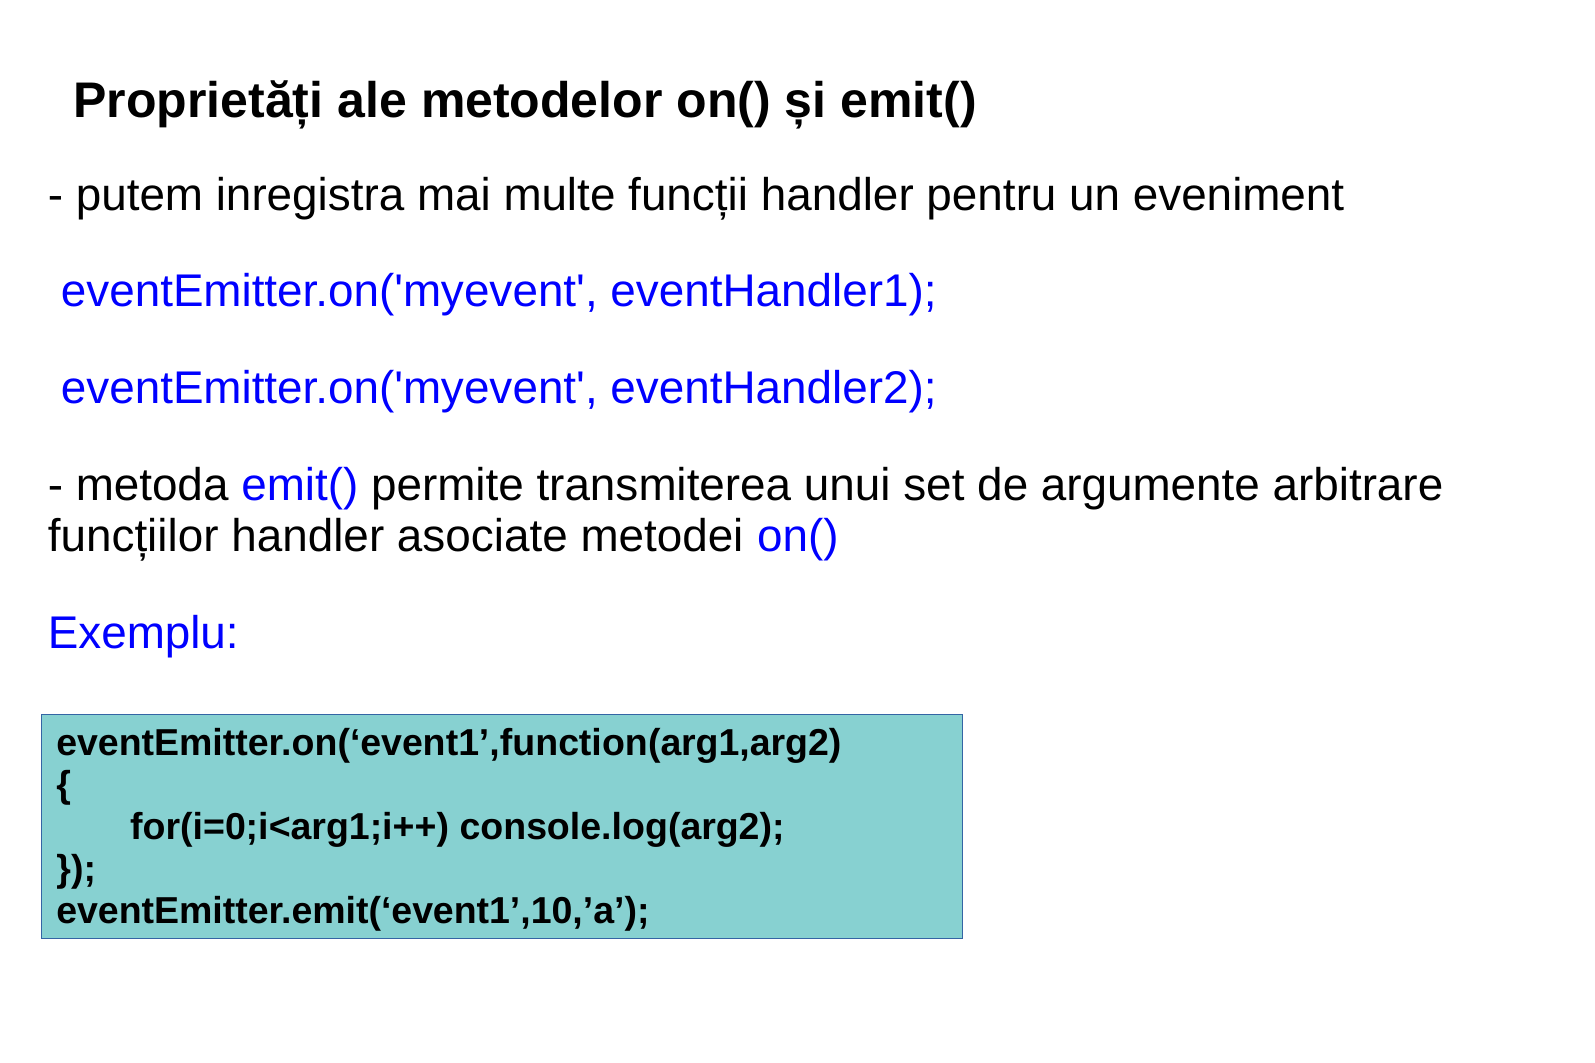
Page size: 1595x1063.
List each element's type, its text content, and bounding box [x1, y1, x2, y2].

text_box eventEmitter.on(‘event1’,function(arg1,arg2) { for(i=0;i<arg1;i++) console.log(arg2); }); eventEmitter.emit(‘event1’,10,’a’); [41, 714, 963, 939]
text_box Proprietăți ale metodelor on() și emit() [59, 64, 1560, 183]
text_box - putem inregistra mai multe funcții handler pentru un eveniment eventEmitter.on('myevent', eventHandler1); eventEmitter.on('myevent', eventHandler2); - metoda emit() permite transmiterea unui set de argumente arbitrare funcțiilor handler asociate metodei on() Exemplu: [33, 161, 1554, 721]
